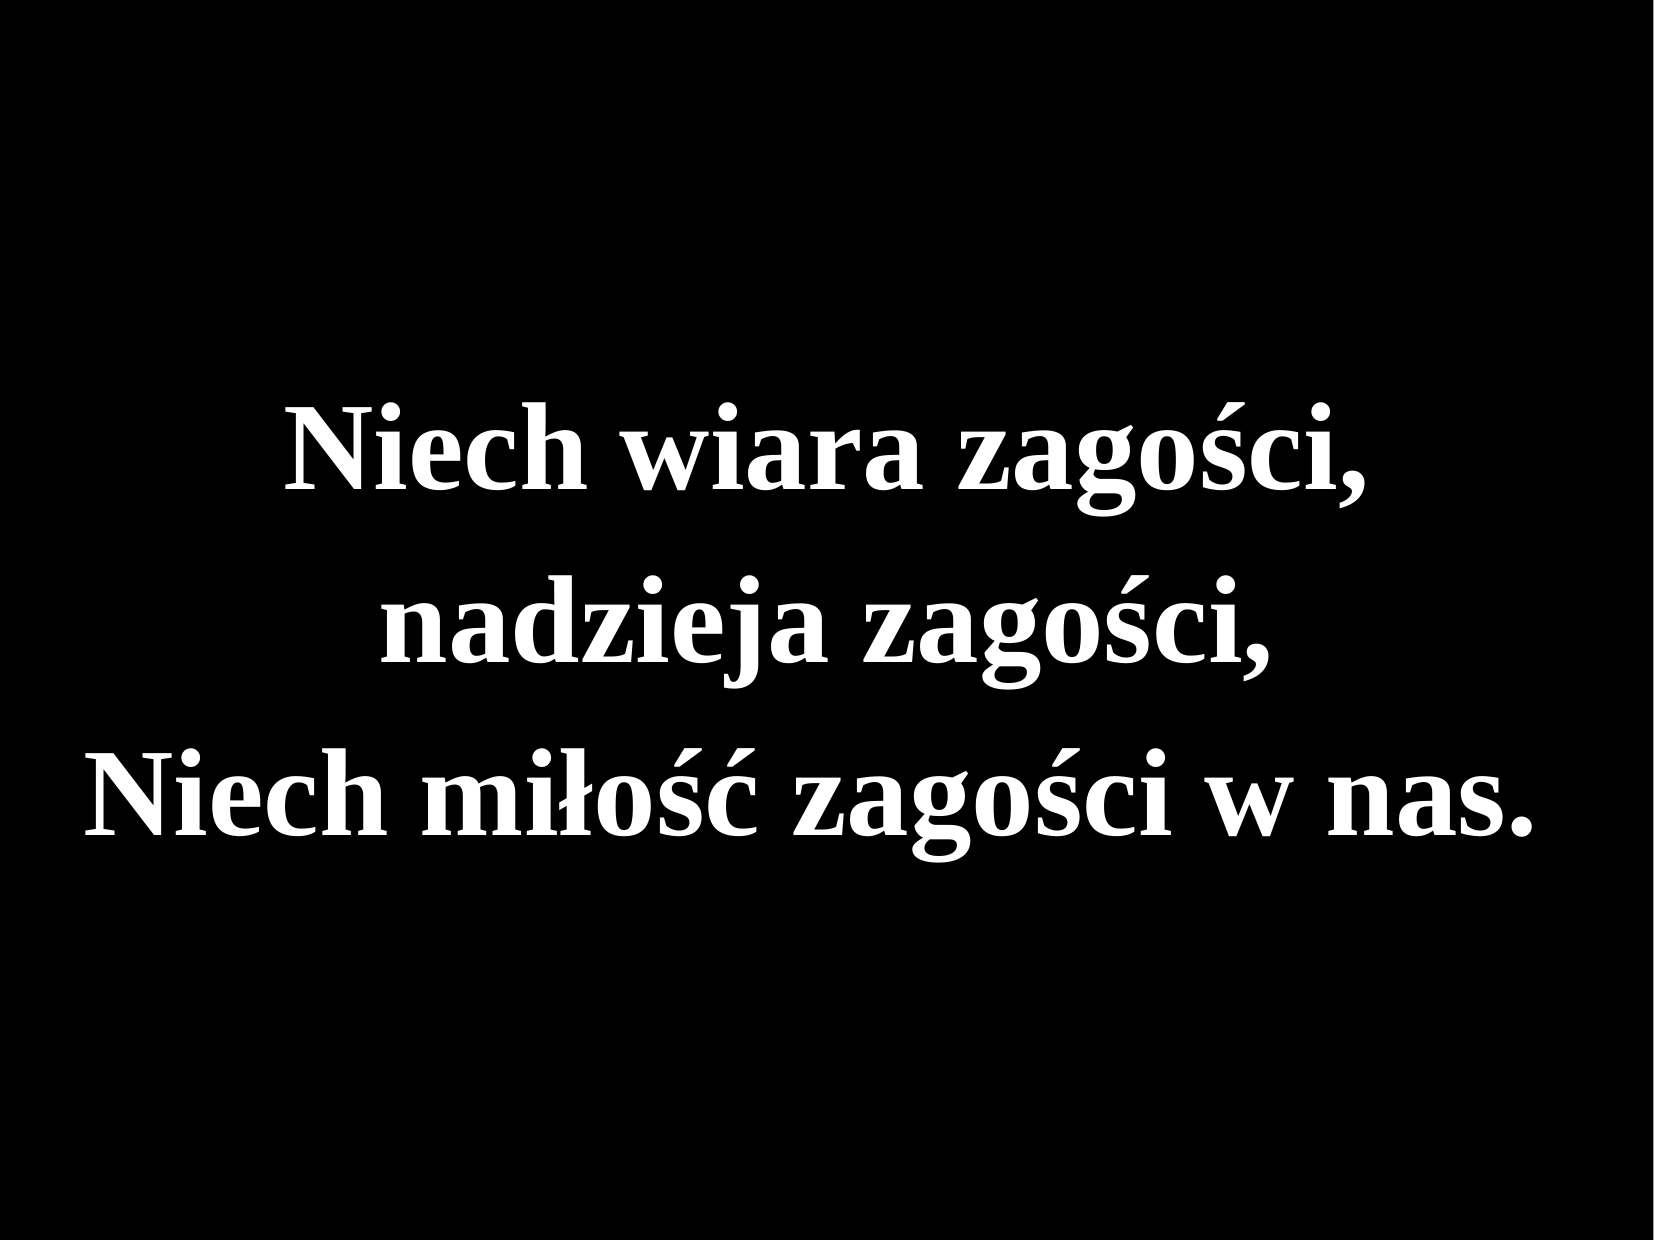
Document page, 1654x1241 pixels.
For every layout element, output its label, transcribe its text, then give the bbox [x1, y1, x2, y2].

subtitle Niech wiara zagości, ppp nadzieja zagości, ppp Niech miłość zagości w nas. [0, 0, 1654, 1241]
